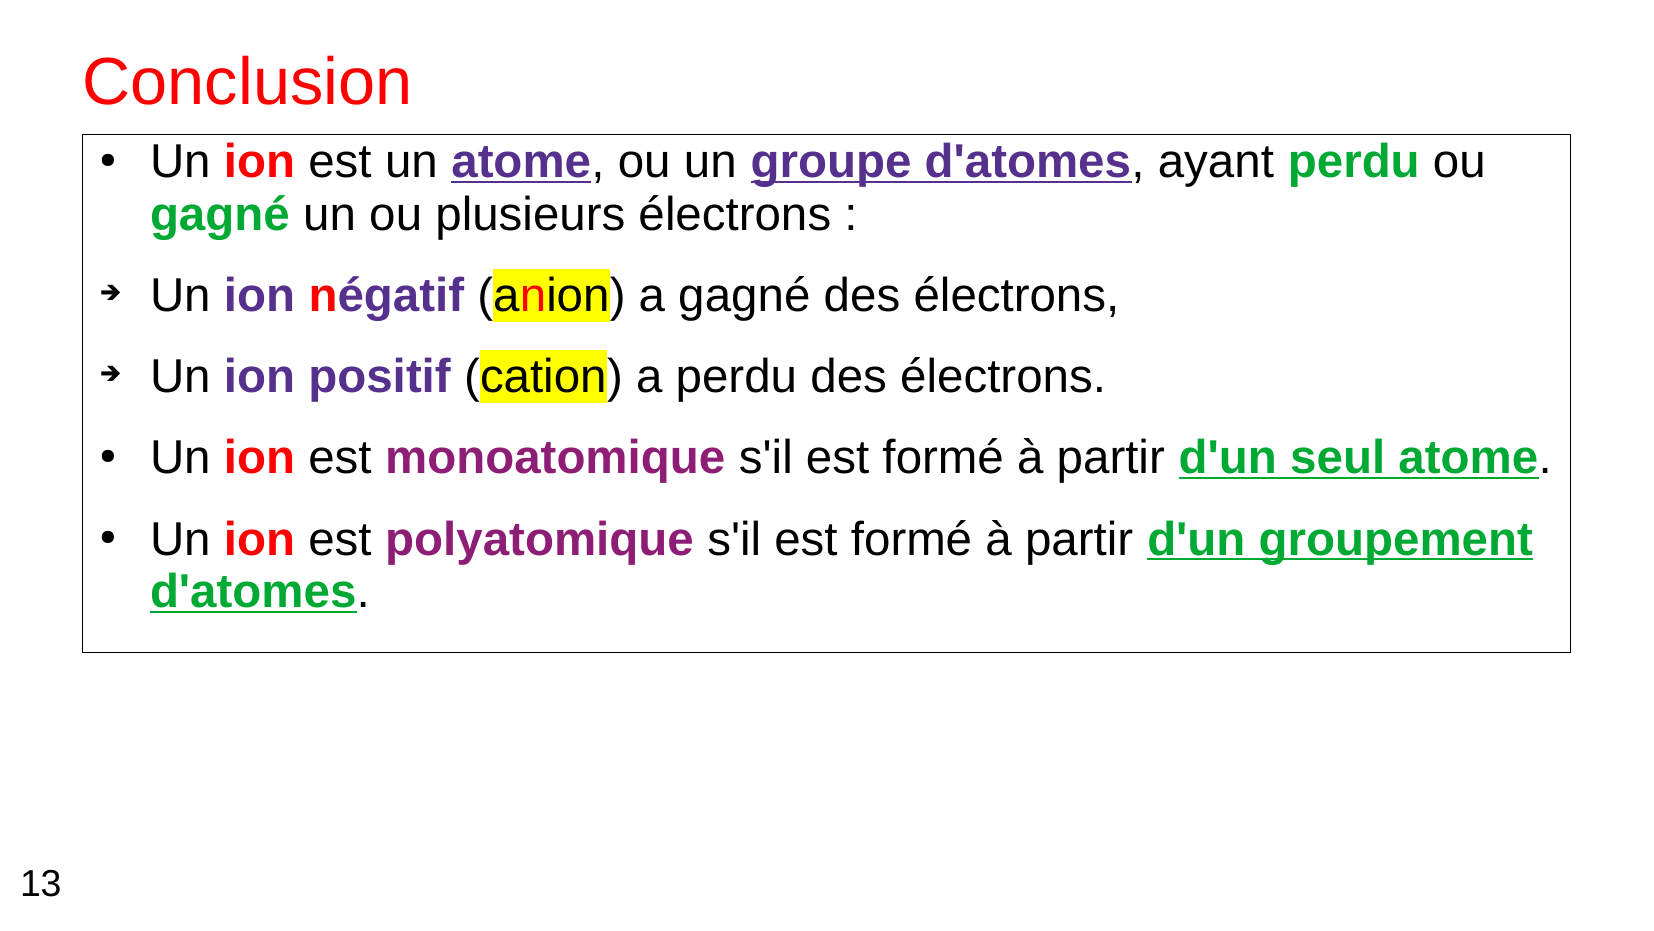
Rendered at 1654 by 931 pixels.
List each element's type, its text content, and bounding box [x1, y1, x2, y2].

title Conclusion [82, 37, 1571, 126]
text_box <number> [5, 855, 634, 926]
list Un ion est un atome, ou un groupe d'atomes, ayant perdu ou gagné un ou plusieurs électrons : Un ion négatif (anion) a gagné des électrons, Un ion positif (cation) a perdu des électrons. Un ion est monoatomique s'il est formé à partir d'un seul atome. Un ion est polyatomique s'il est formé à partir d'un groupement d'atomes. [82, 134, 1571, 653]
